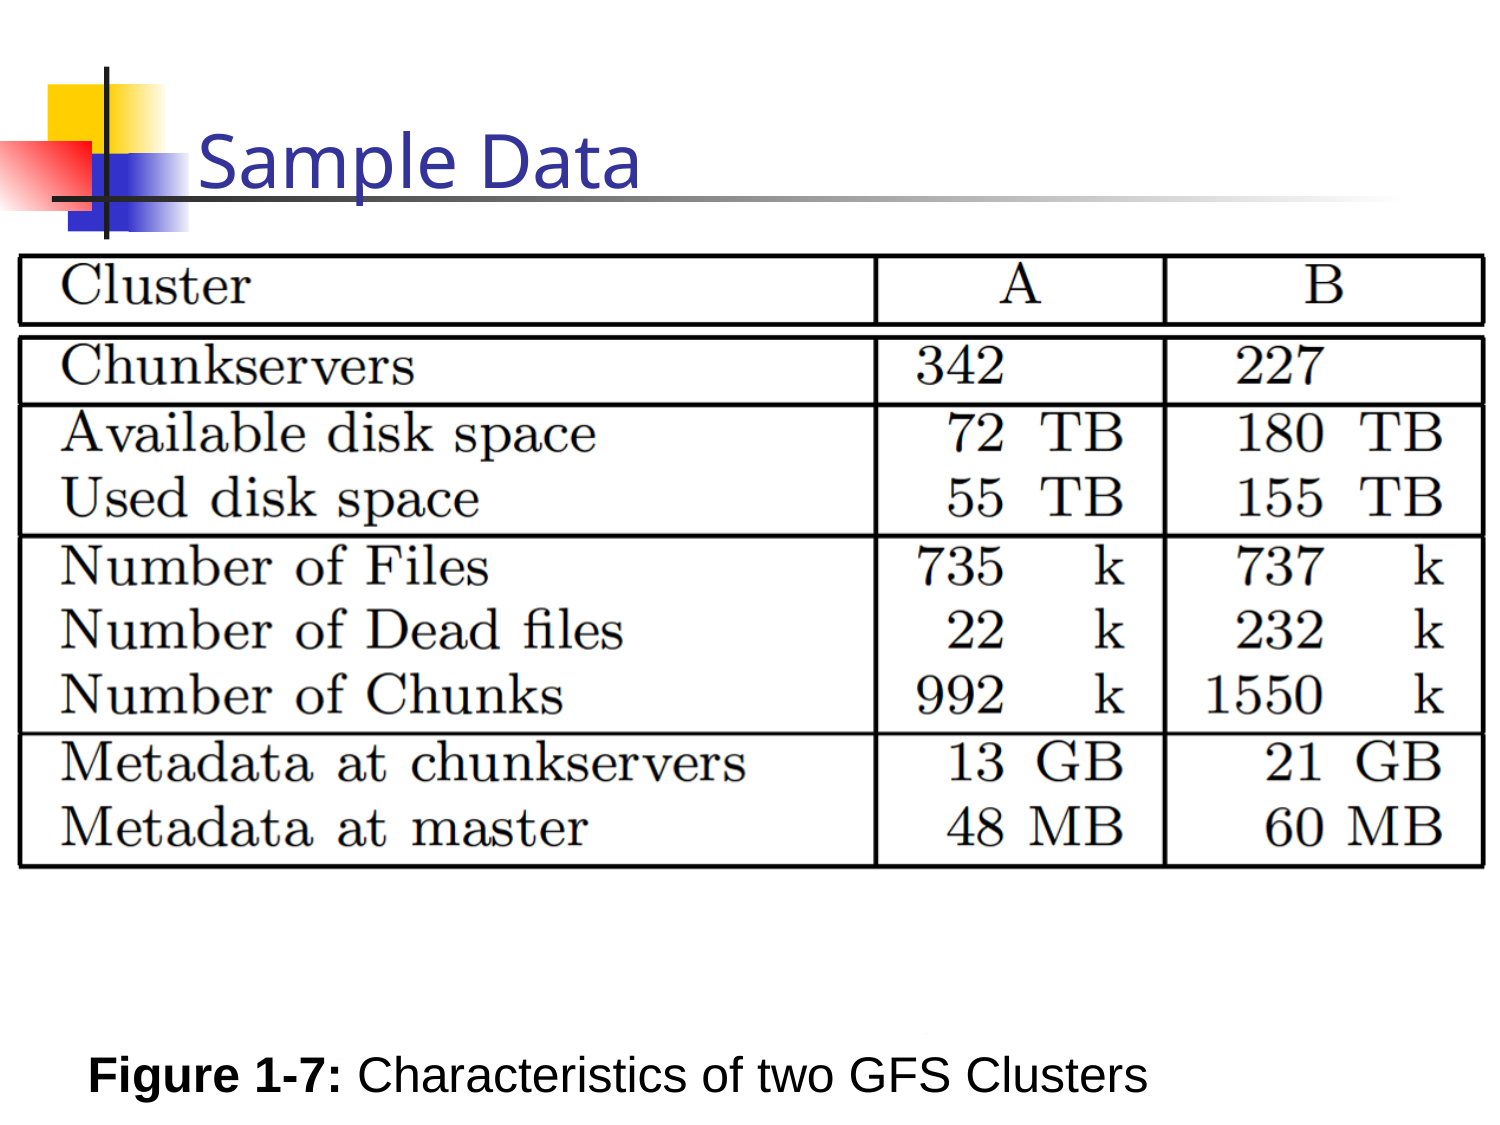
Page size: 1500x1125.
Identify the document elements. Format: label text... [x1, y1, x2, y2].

picture [0, 243, 1500, 1071]
text_box Sample Data [183, 106, 1462, 244]
text_box Figure 1-7: Characteristics of two GFS Clusters [72, 1034, 1188, 1125]
